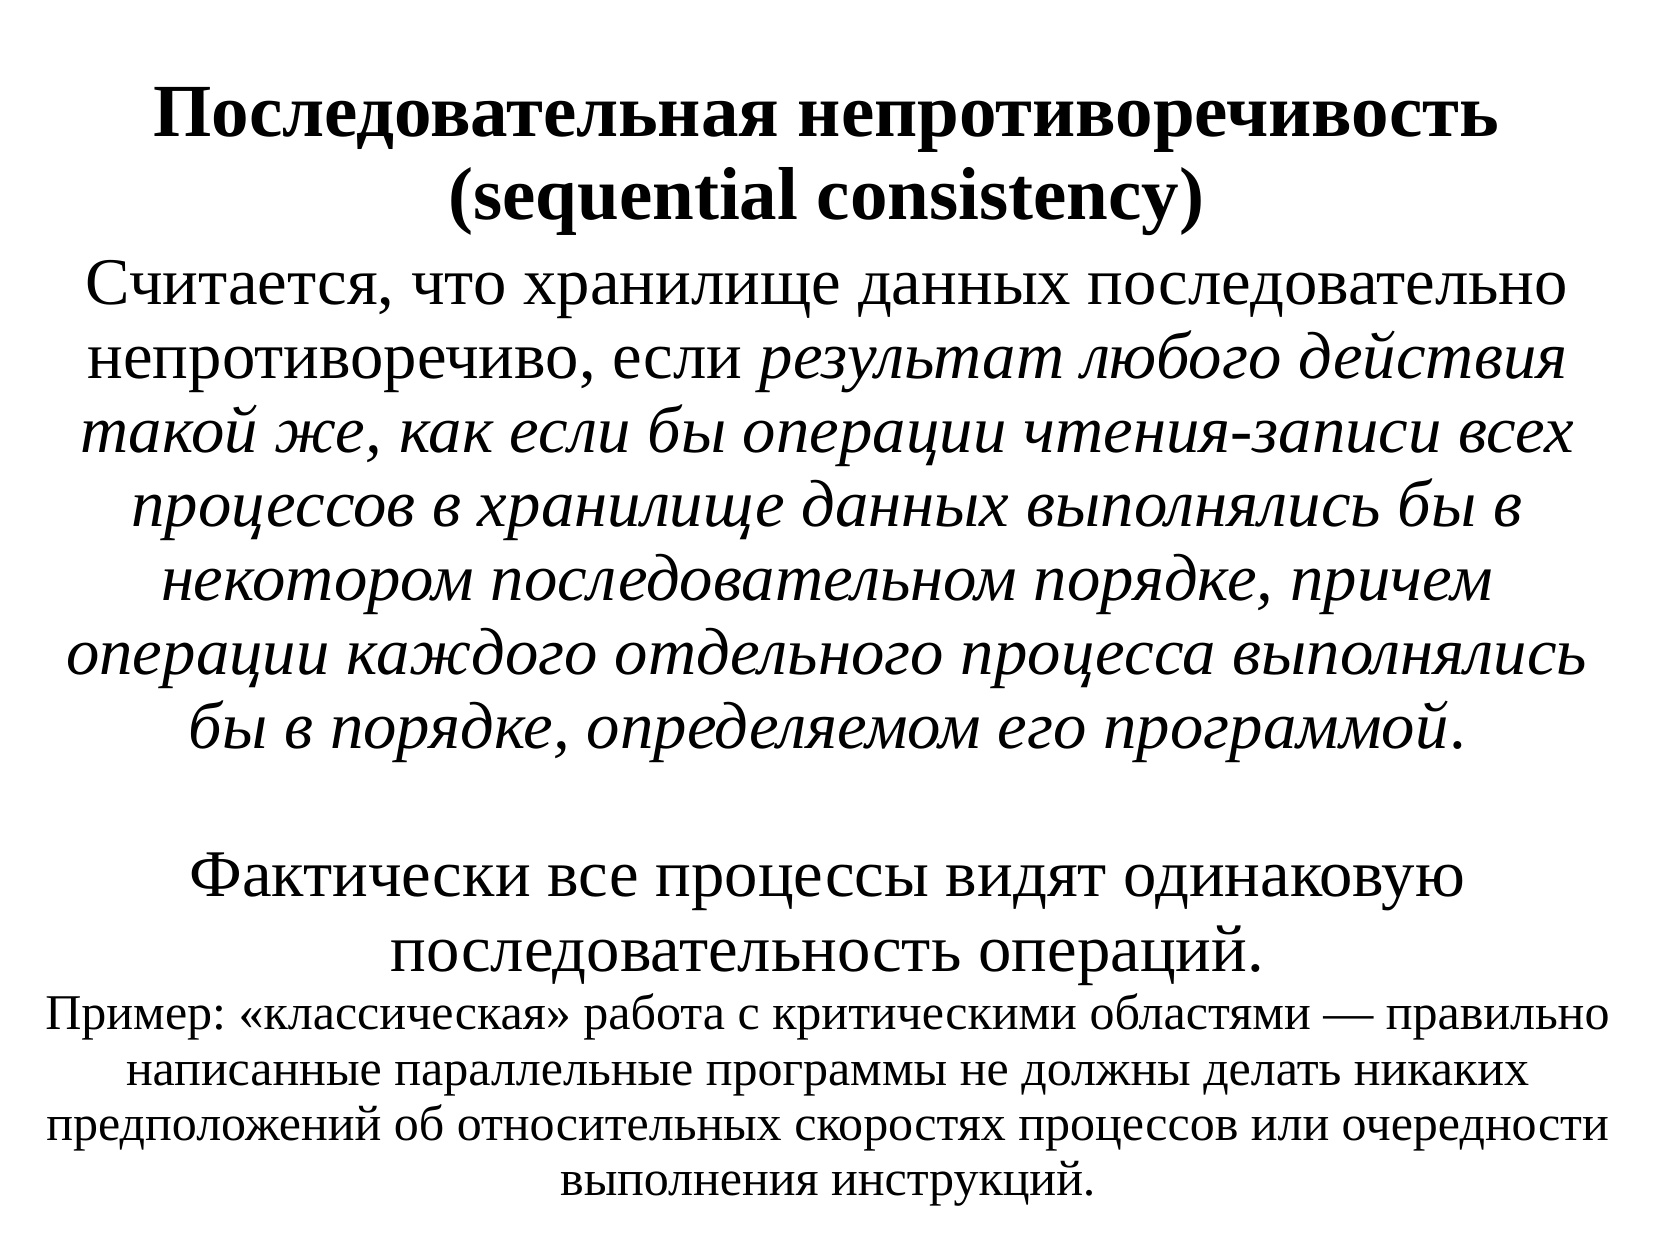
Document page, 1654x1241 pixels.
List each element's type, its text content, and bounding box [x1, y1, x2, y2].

text_box Считается, что хранилище данных последовательно непротиворечиво, если результат любого действия такой же, как если бы операции чтения-записи всех процессов в хранилище данных выполнялись бы в некотором последовательном порядке, причем операции каждого отдельного процесса выполнялись бы в порядке, определяемом его программой. Фактически все процессы видят одинаковую последовательность операций. Пример: «классическая» работа с критическими областями — правильно написанные параллельные программы не должны делать никаких предположений об относительных скоростях процессов или очередности выполнения инструкций. [30, 236, 1626, 1215]
title Последовательная непротиворечивость (sequential consistency) [82, 49, 1571, 236]
